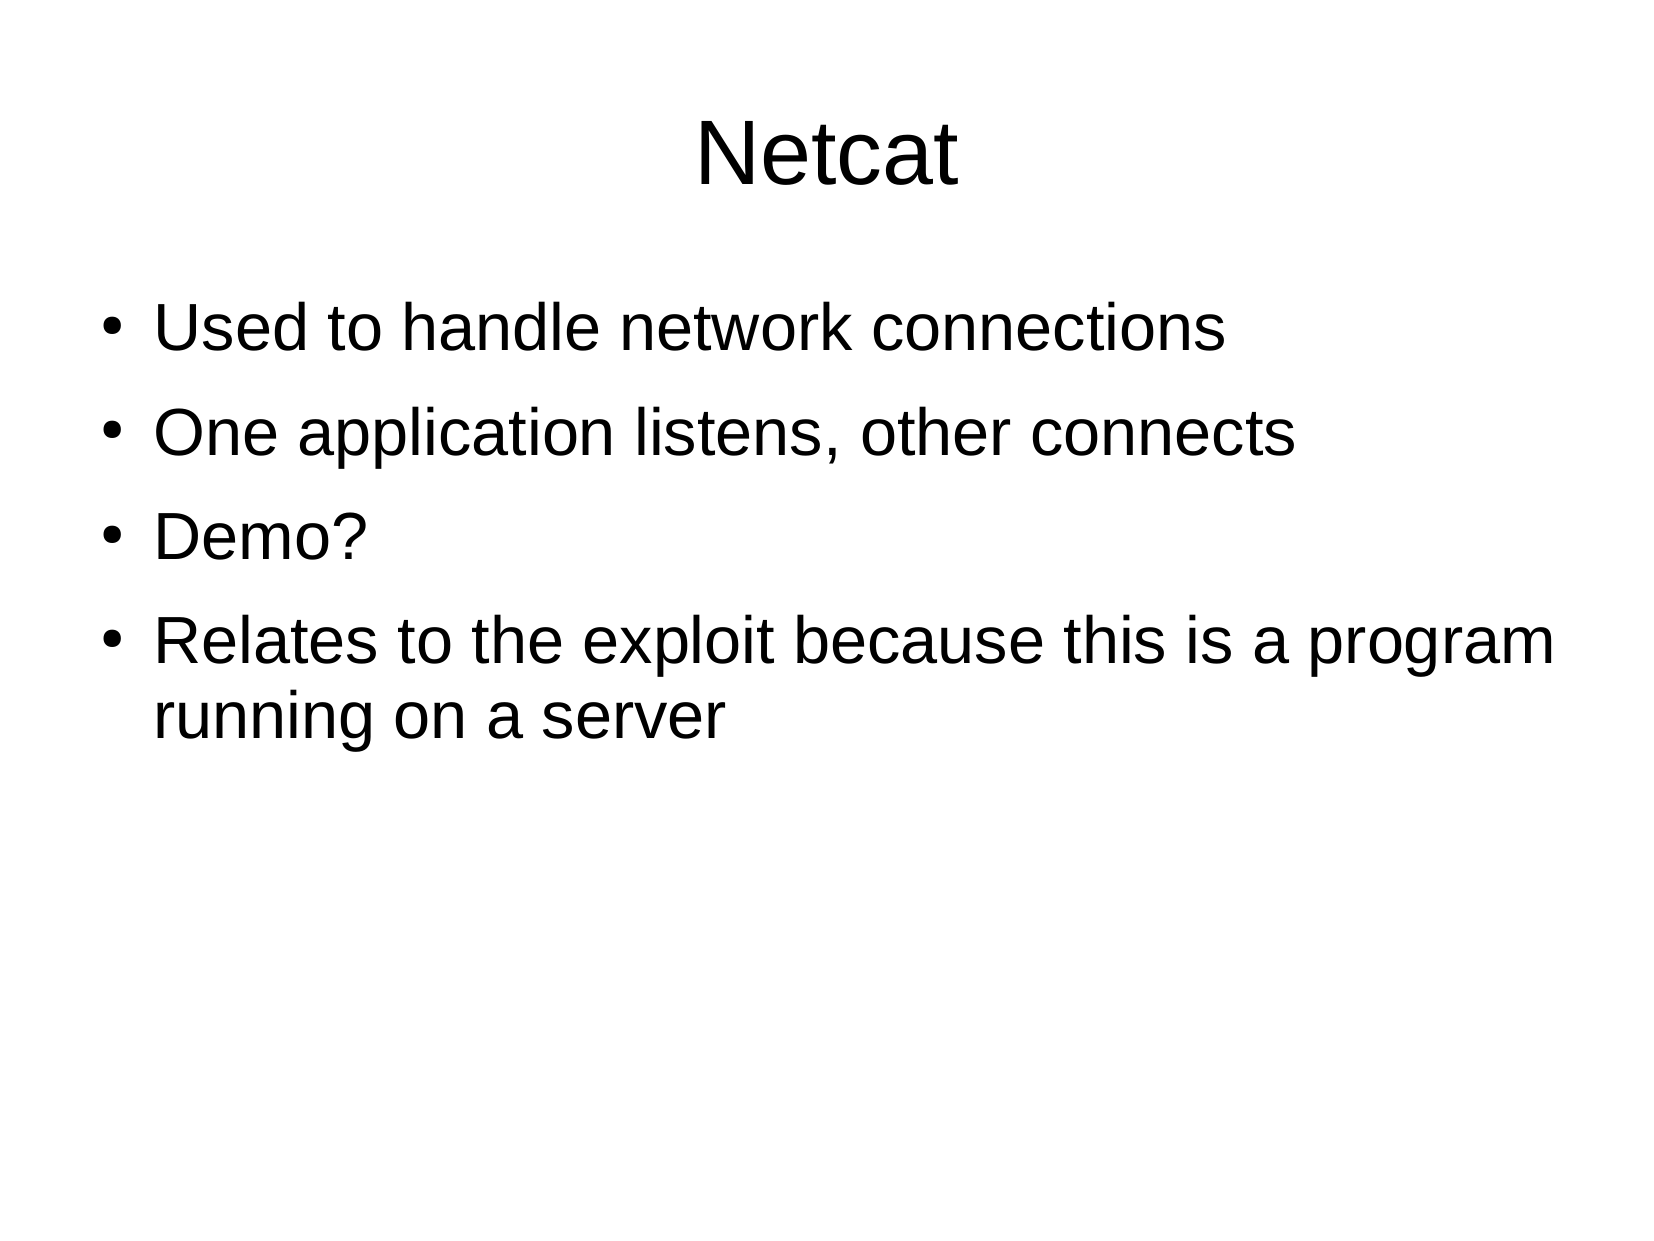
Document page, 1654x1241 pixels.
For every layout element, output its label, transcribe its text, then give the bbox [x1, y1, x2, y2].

list Used to handle network connections One application listens, other connects Demo? Relates to the exploit because this is a program running on a server [82, 290, 1571, 1010]
title Netcat [82, 49, 1571, 257]
